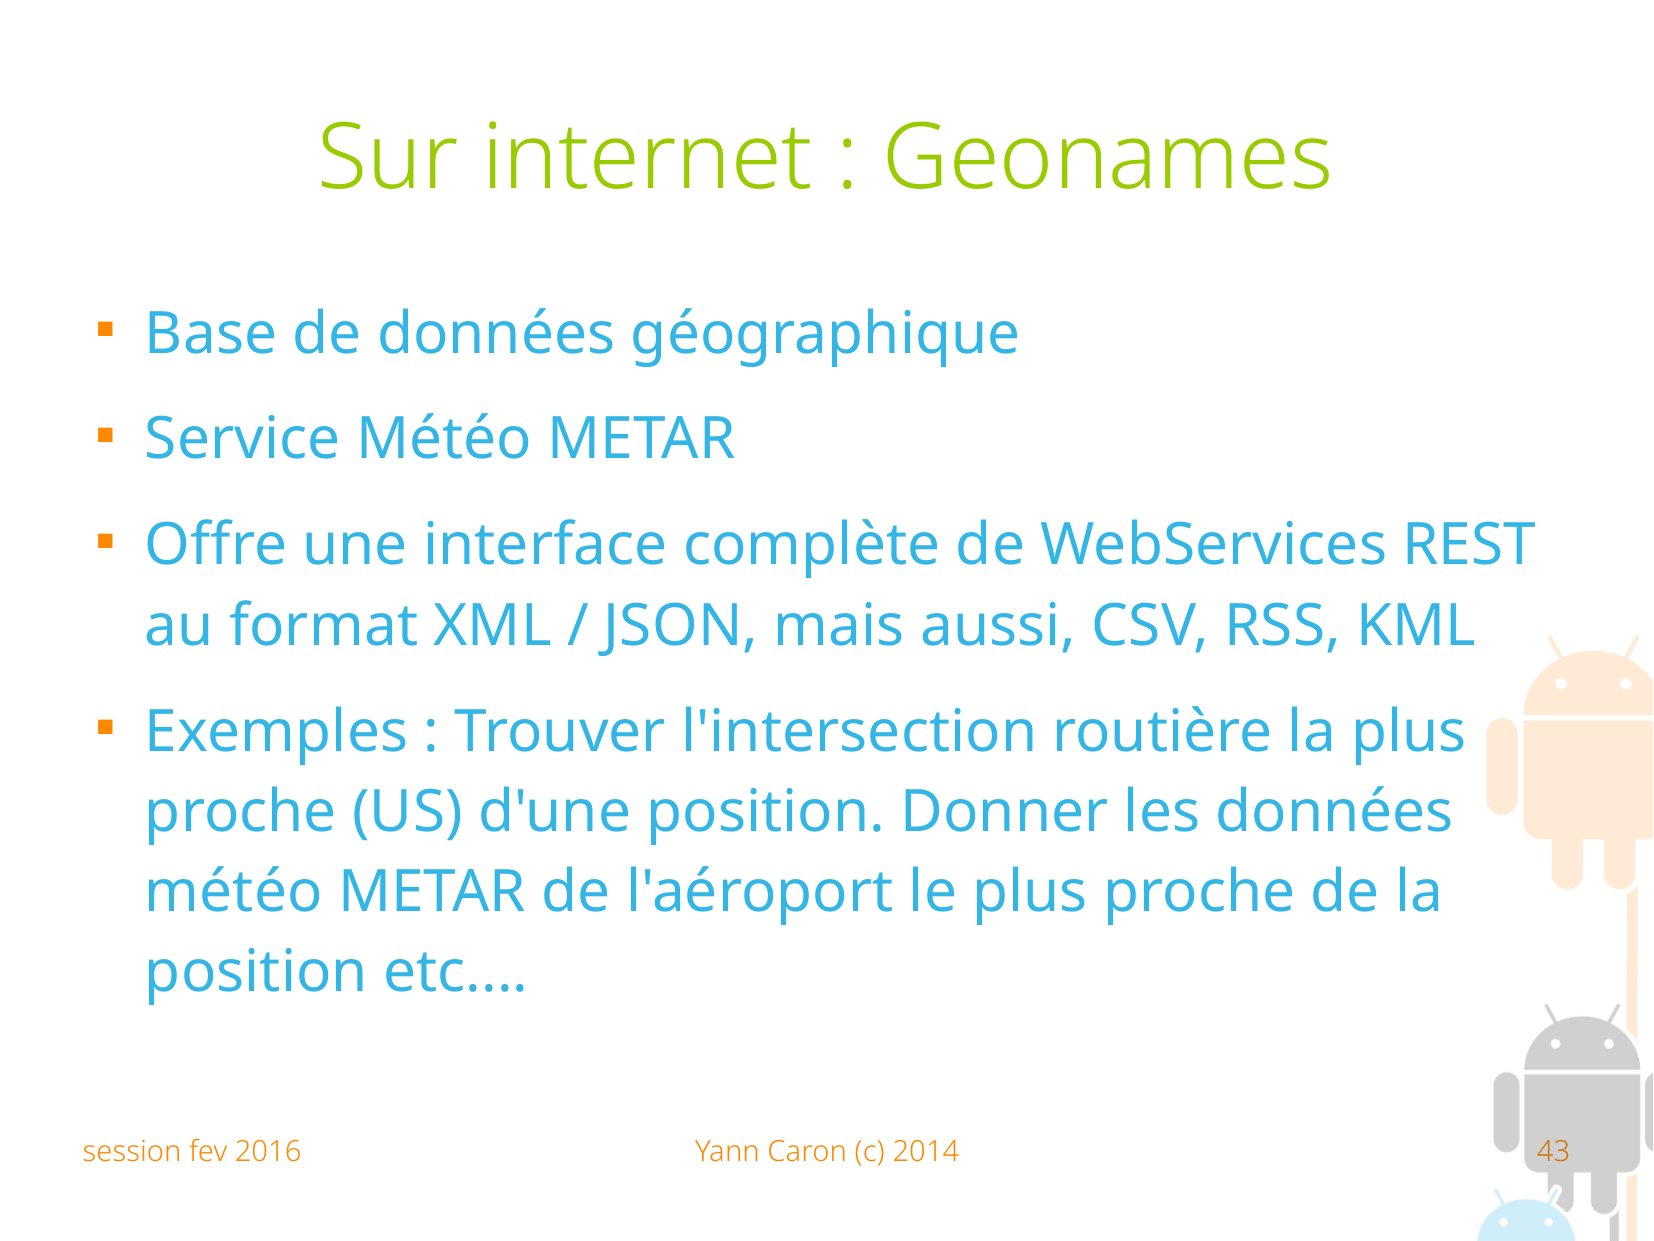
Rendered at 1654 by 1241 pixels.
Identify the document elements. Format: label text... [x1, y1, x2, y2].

picture [240, 423, 1654, 1241]
title Sur internet : Geonames [82, 49, 1571, 257]
list Base de données géographique Service Météo METAR Offre une interface complète de WebServices REST au format XML / JSON, mais aussi, CSV, RSS, KML Exemples : Trouver l'intersection routière la plus proche (US) d'une position. Donner les données météo METAR de l'aéroport le plus proche de la position etc.... [82, 290, 1571, 1010]
